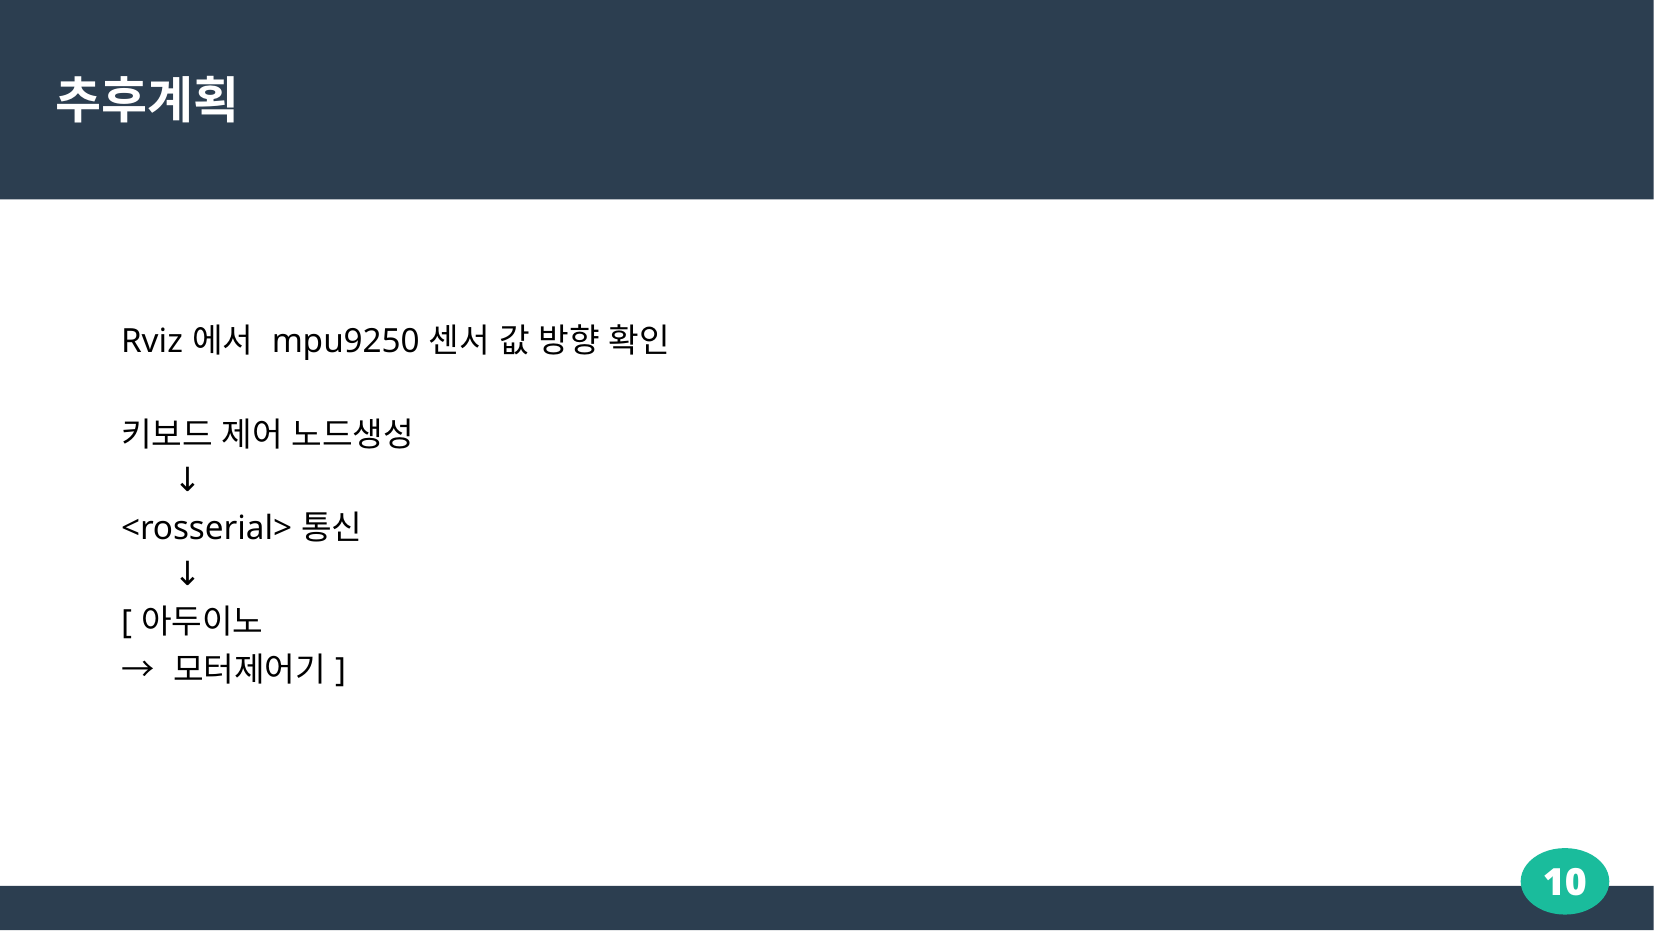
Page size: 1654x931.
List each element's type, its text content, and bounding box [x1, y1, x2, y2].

title 추후계획 [55, 37, 1592, 156]
text_box Rviz에서 mpu9250센서 값 방향 확인 키보드 제어 노드생성 ↓ <rosserial>통신 ↓ [아두이노 → 모터제어기] [106, 307, 750, 768]
